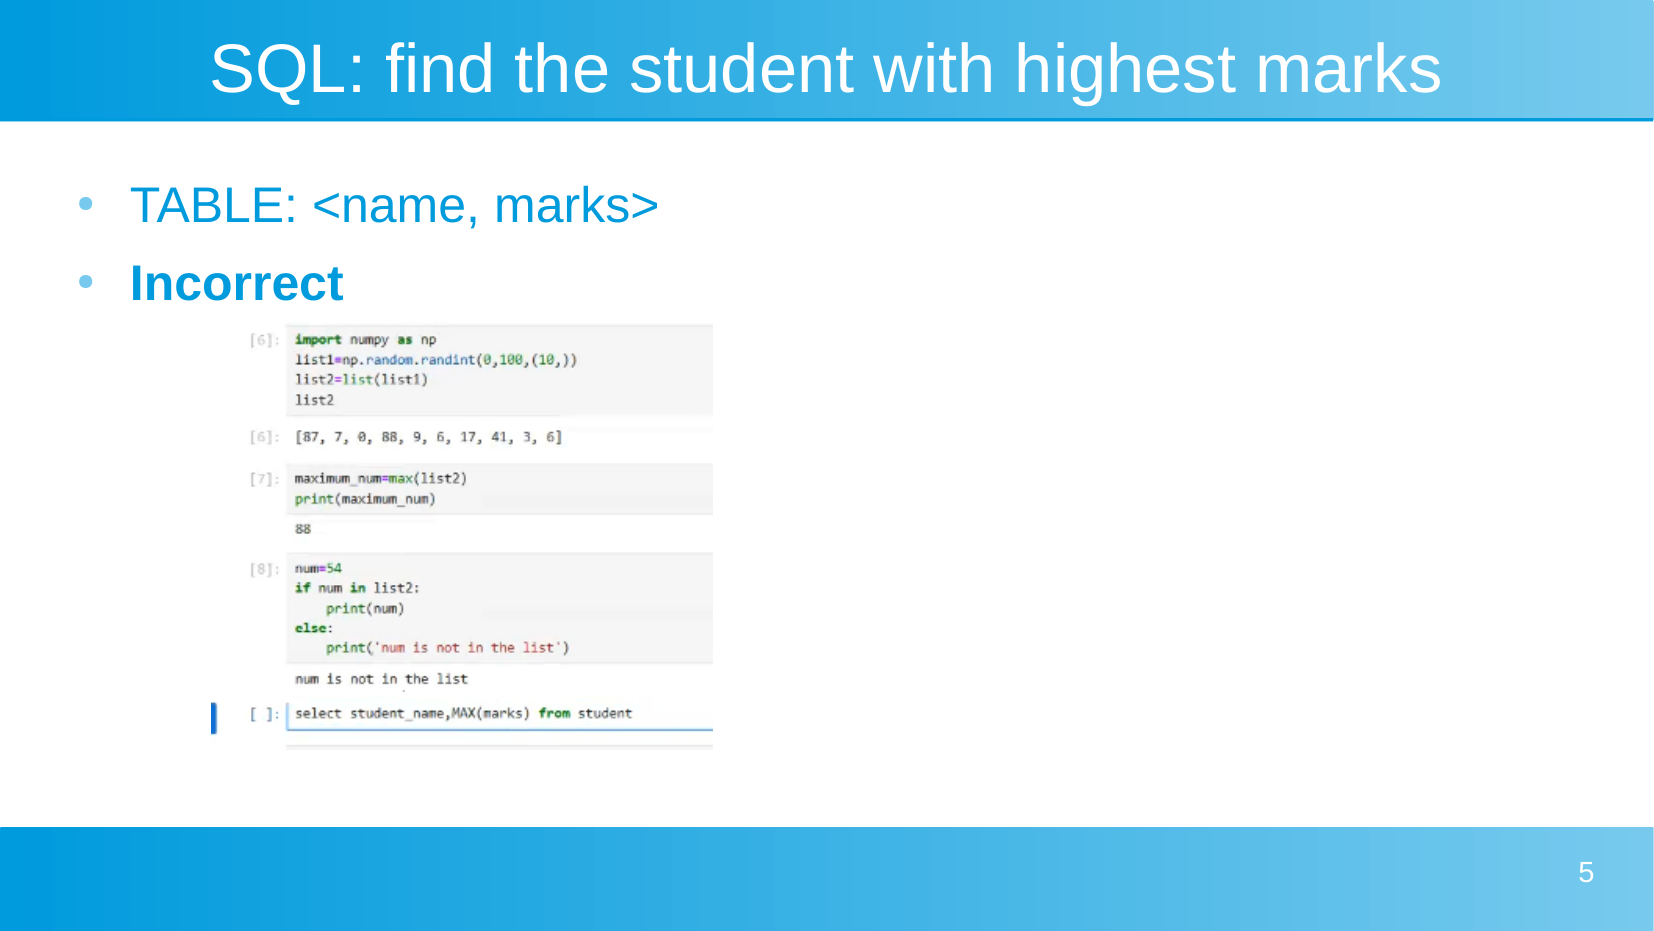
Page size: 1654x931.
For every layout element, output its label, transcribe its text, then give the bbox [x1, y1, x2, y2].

list TABLE: <name, marks> Incorrect [59, 177, 1595, 768]
picture [211, 310, 713, 751]
title SQL: find the student with highest marks [59, 29, 1595, 108]
